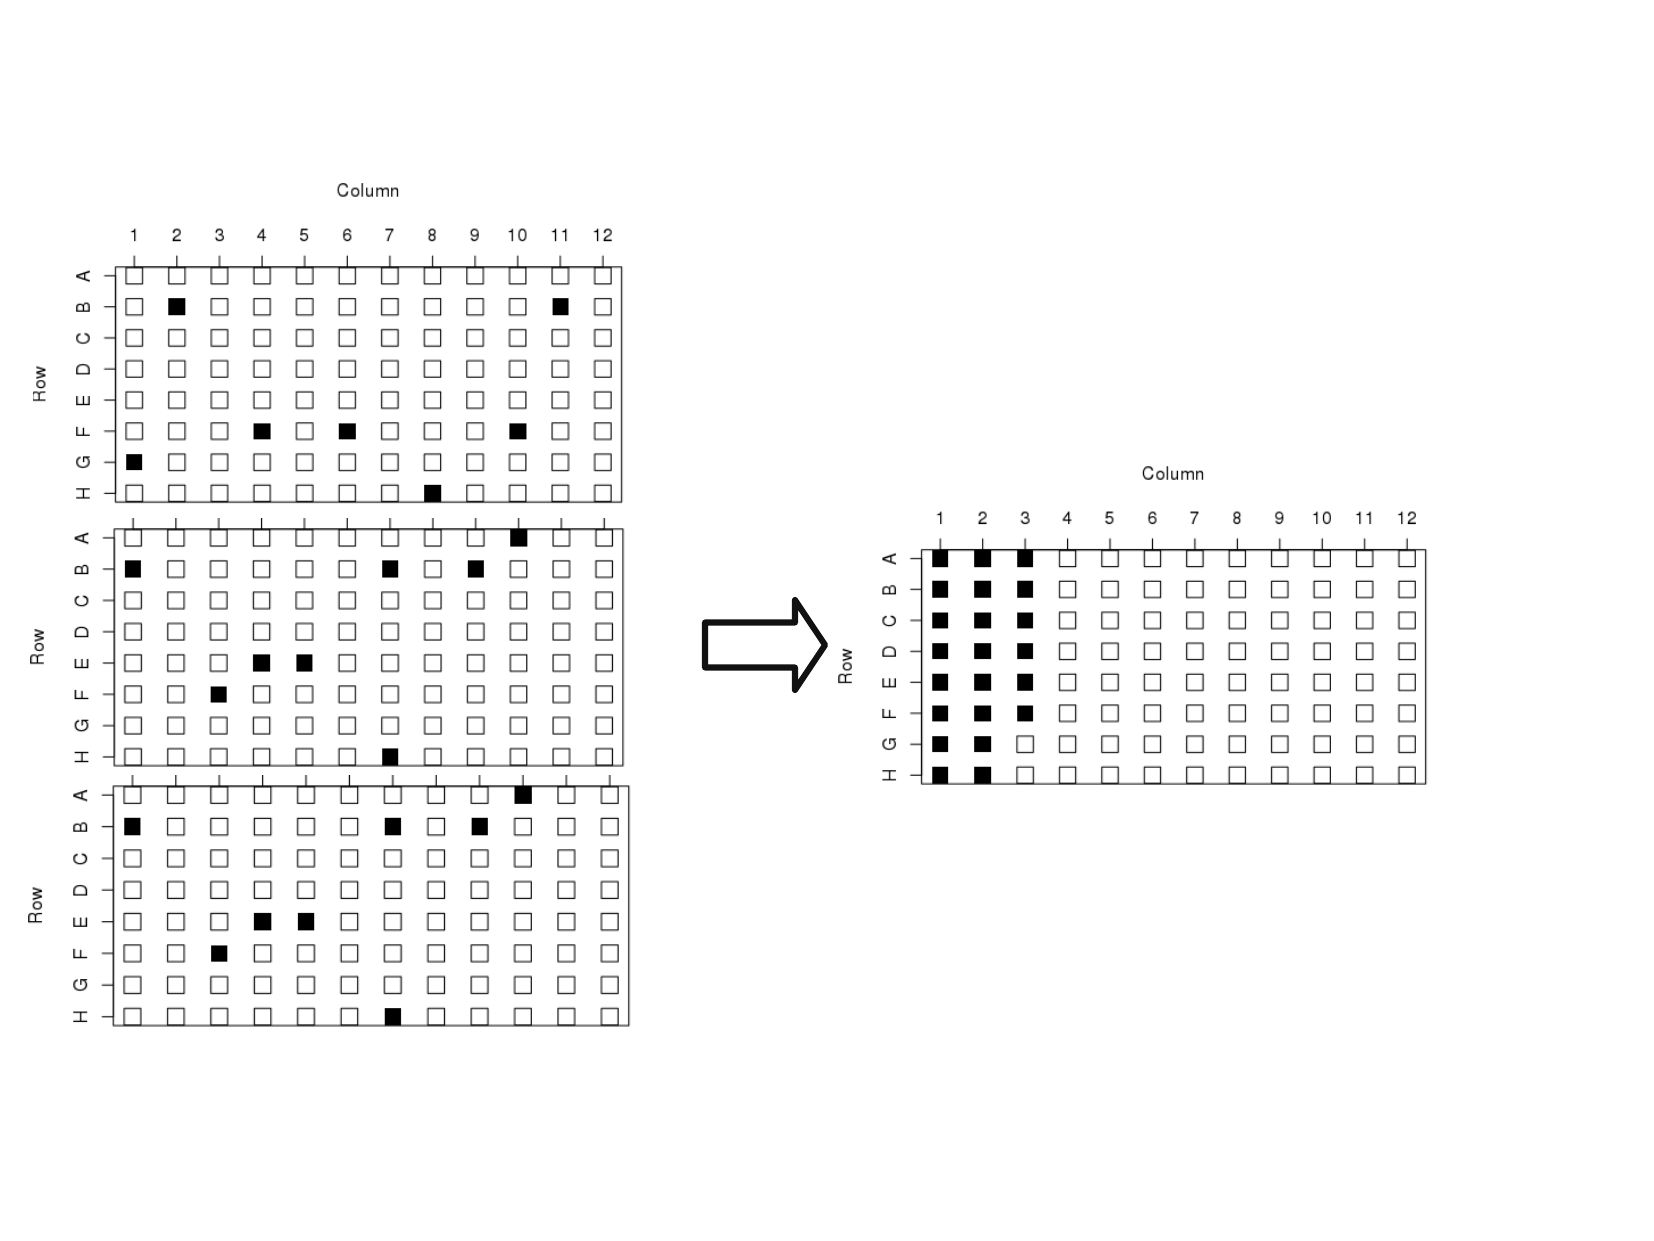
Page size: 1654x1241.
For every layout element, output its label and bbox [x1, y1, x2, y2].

picture [27, 518, 642, 1037]
picture [33, 182, 631, 511]
picture [836, 464, 1442, 802]
